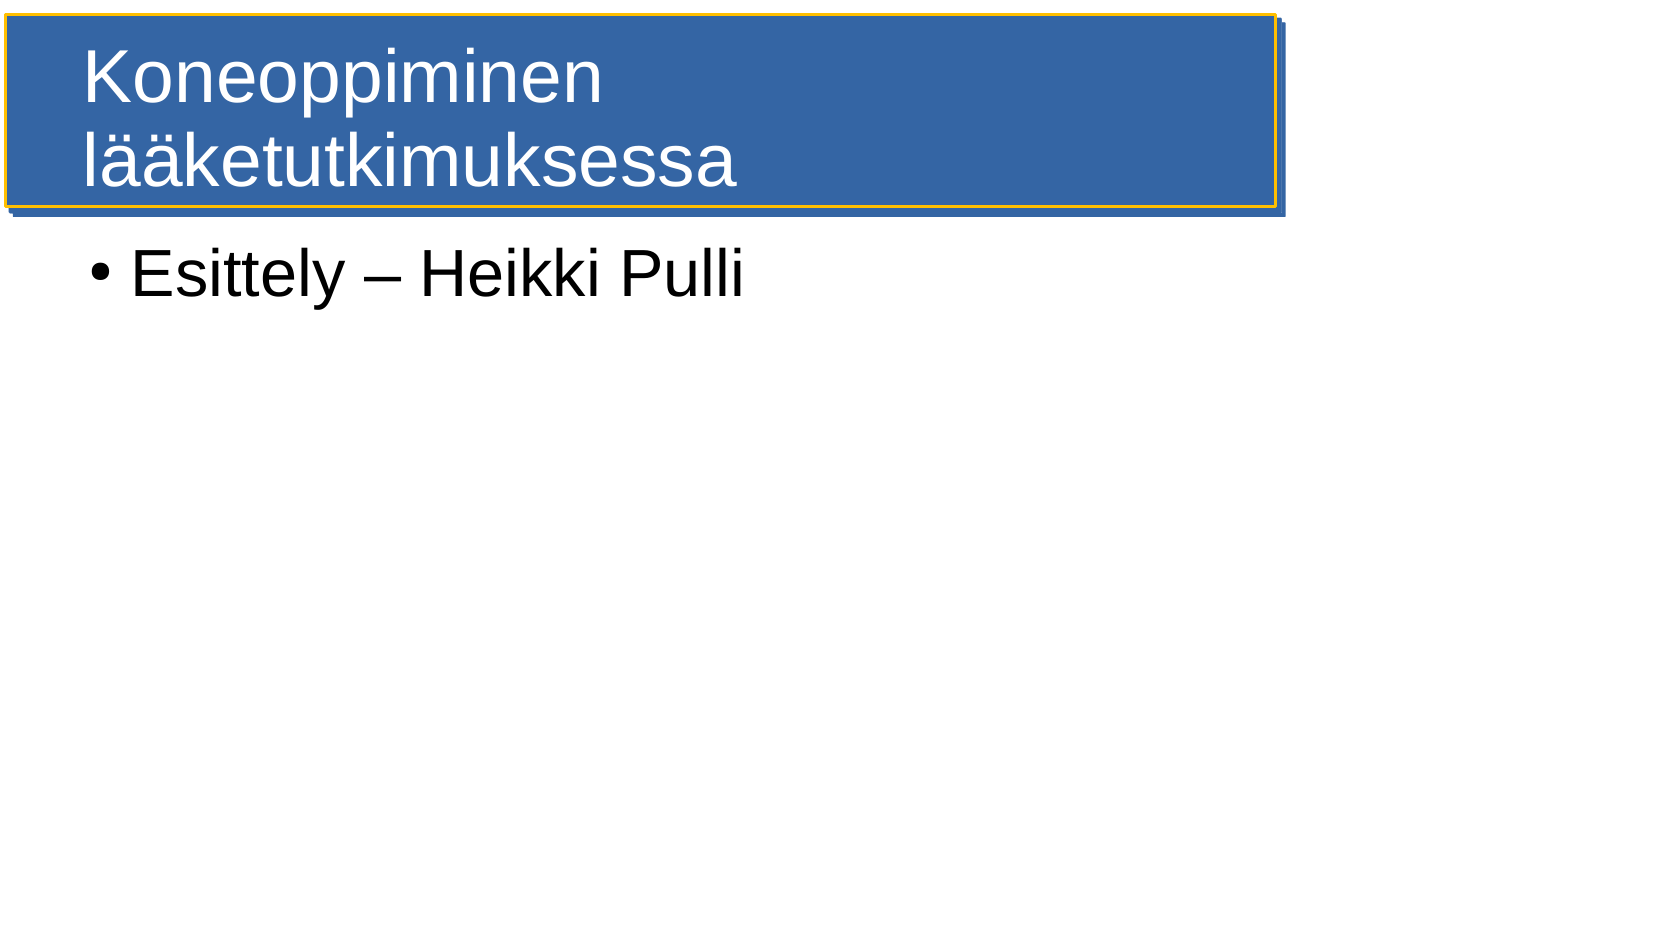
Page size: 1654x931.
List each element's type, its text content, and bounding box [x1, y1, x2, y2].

subtitle Esittely – Heikki Pulli [88, 236, 1565, 798]
title Koneoppiminen lääketutkimuksessa [82, 34, 1235, 203]
